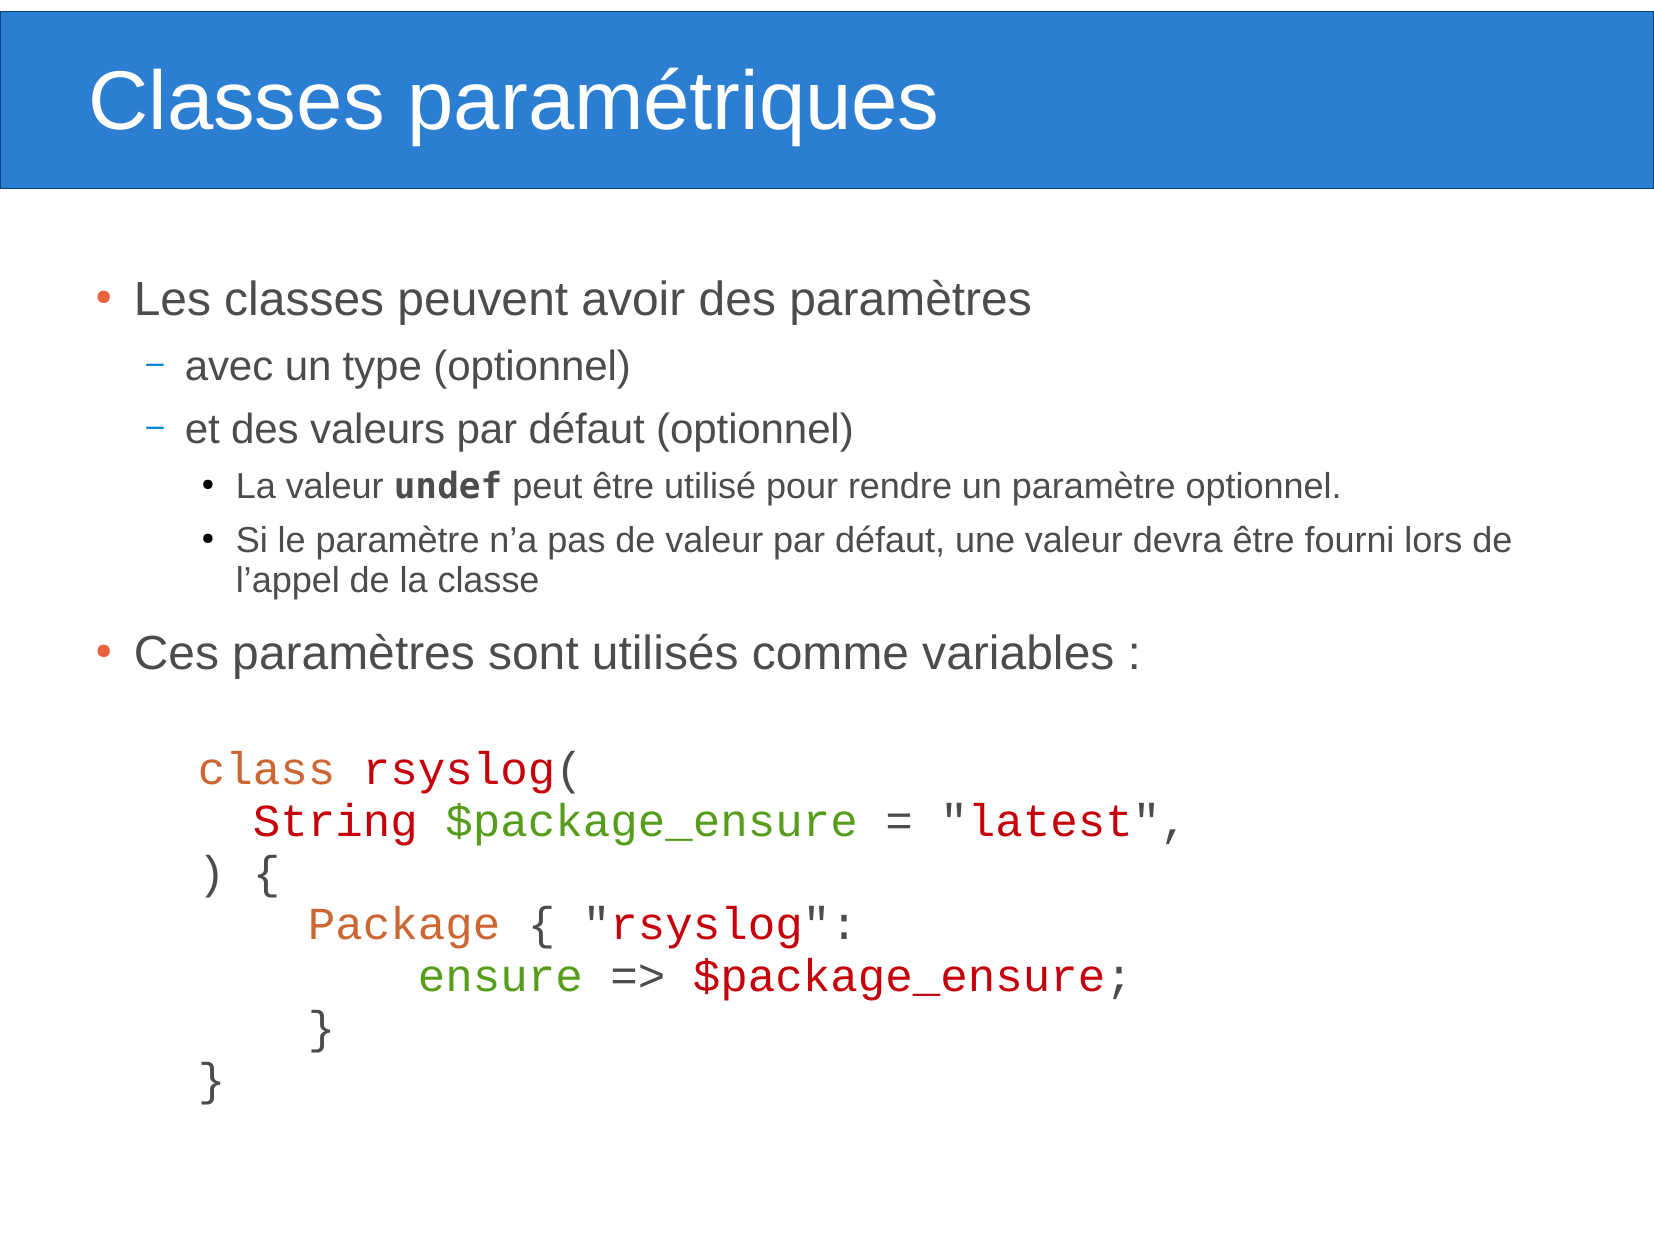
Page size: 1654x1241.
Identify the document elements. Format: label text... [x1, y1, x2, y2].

list Les classes peuvent avoir des paramètres avec un type (optionnel) et des valeurs par défaut (optionnel) La valeur undef peut être utilisé pour rendre un paramètre optionnel. Si le paramètre n’a pas de valeur par défaut, une valeur devra être fourni lors de l’appel de la classe Ces paramètres sont utilisés comme variables : [82, 271, 1583, 686]
text_box class rsyslog( String $package_ensure = "latest", ) { Package { "rsyslog": ensure => $package_ensure; } } [183, 690, 1577, 1117]
title Classes paramétriques [0, 11, 1654, 189]
